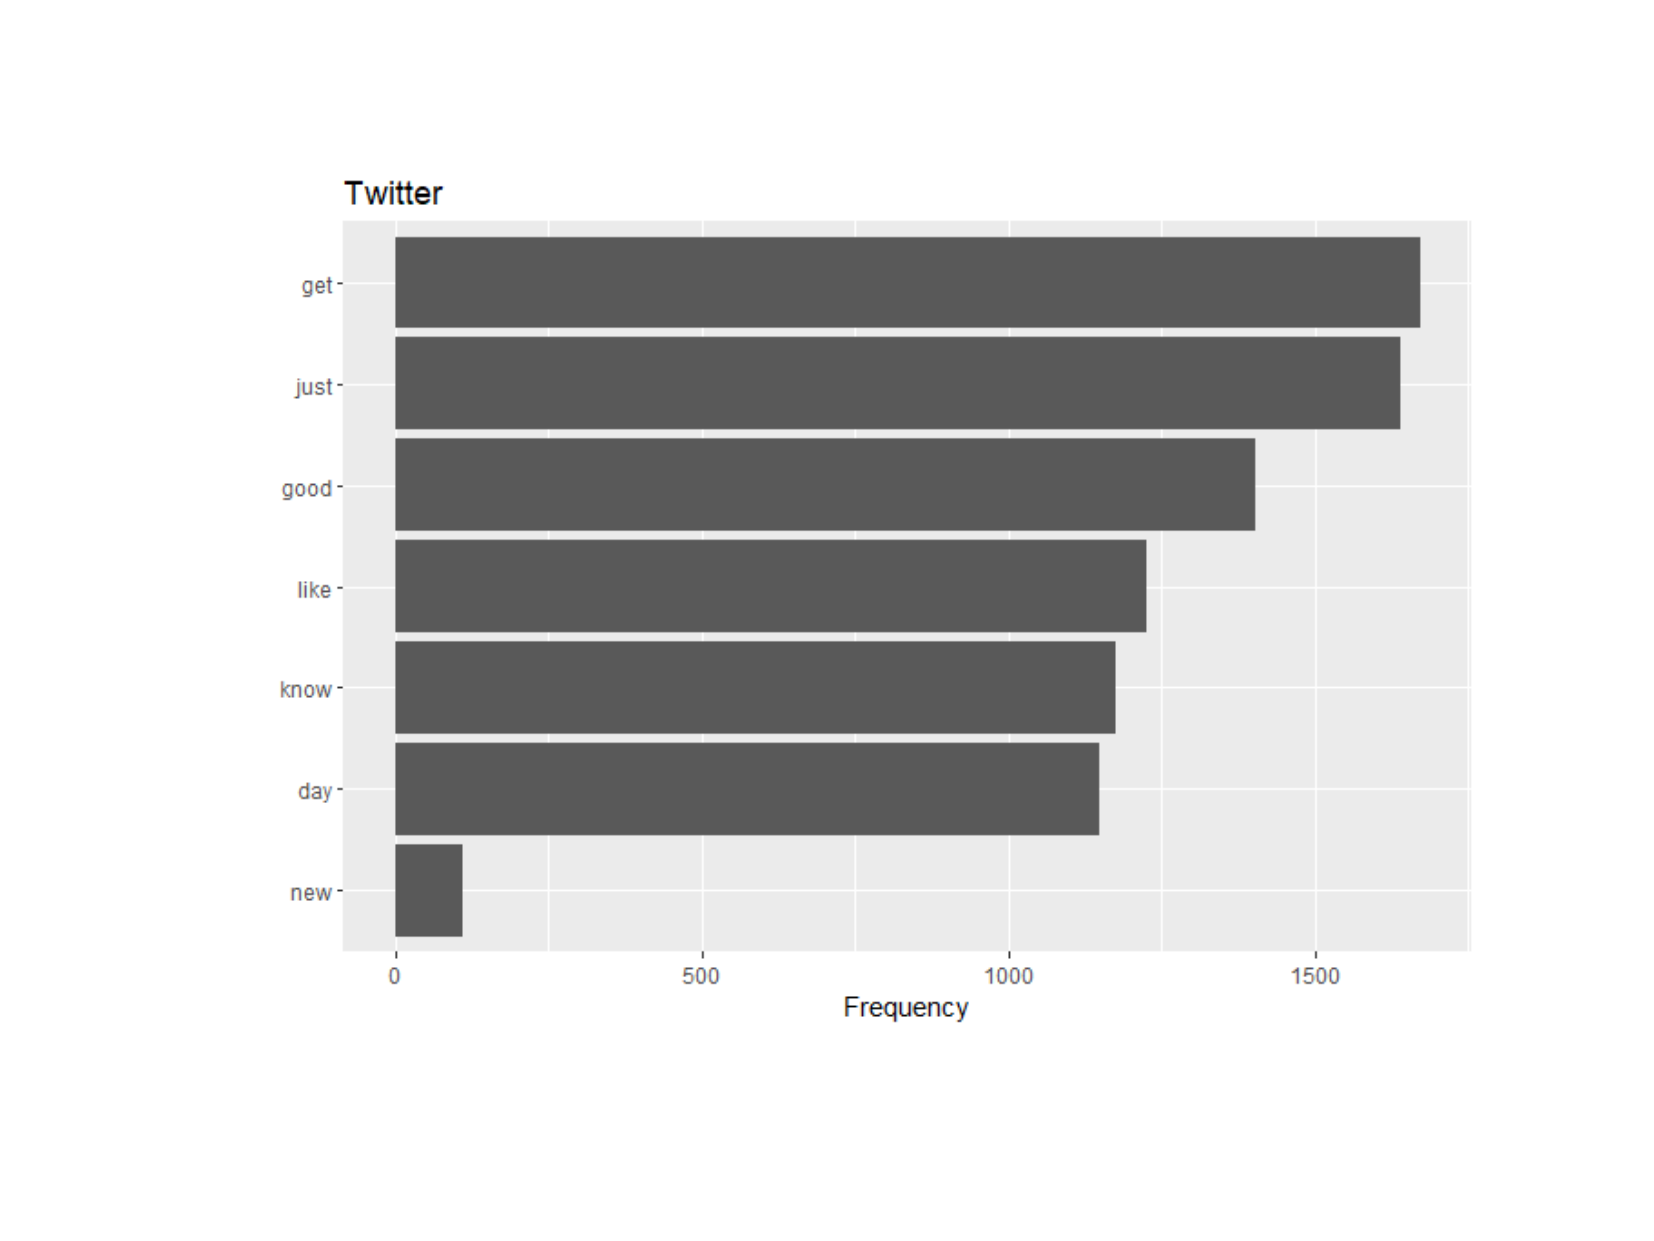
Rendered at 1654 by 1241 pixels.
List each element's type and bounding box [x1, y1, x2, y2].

picture [267, 165, 1486, 1036]
